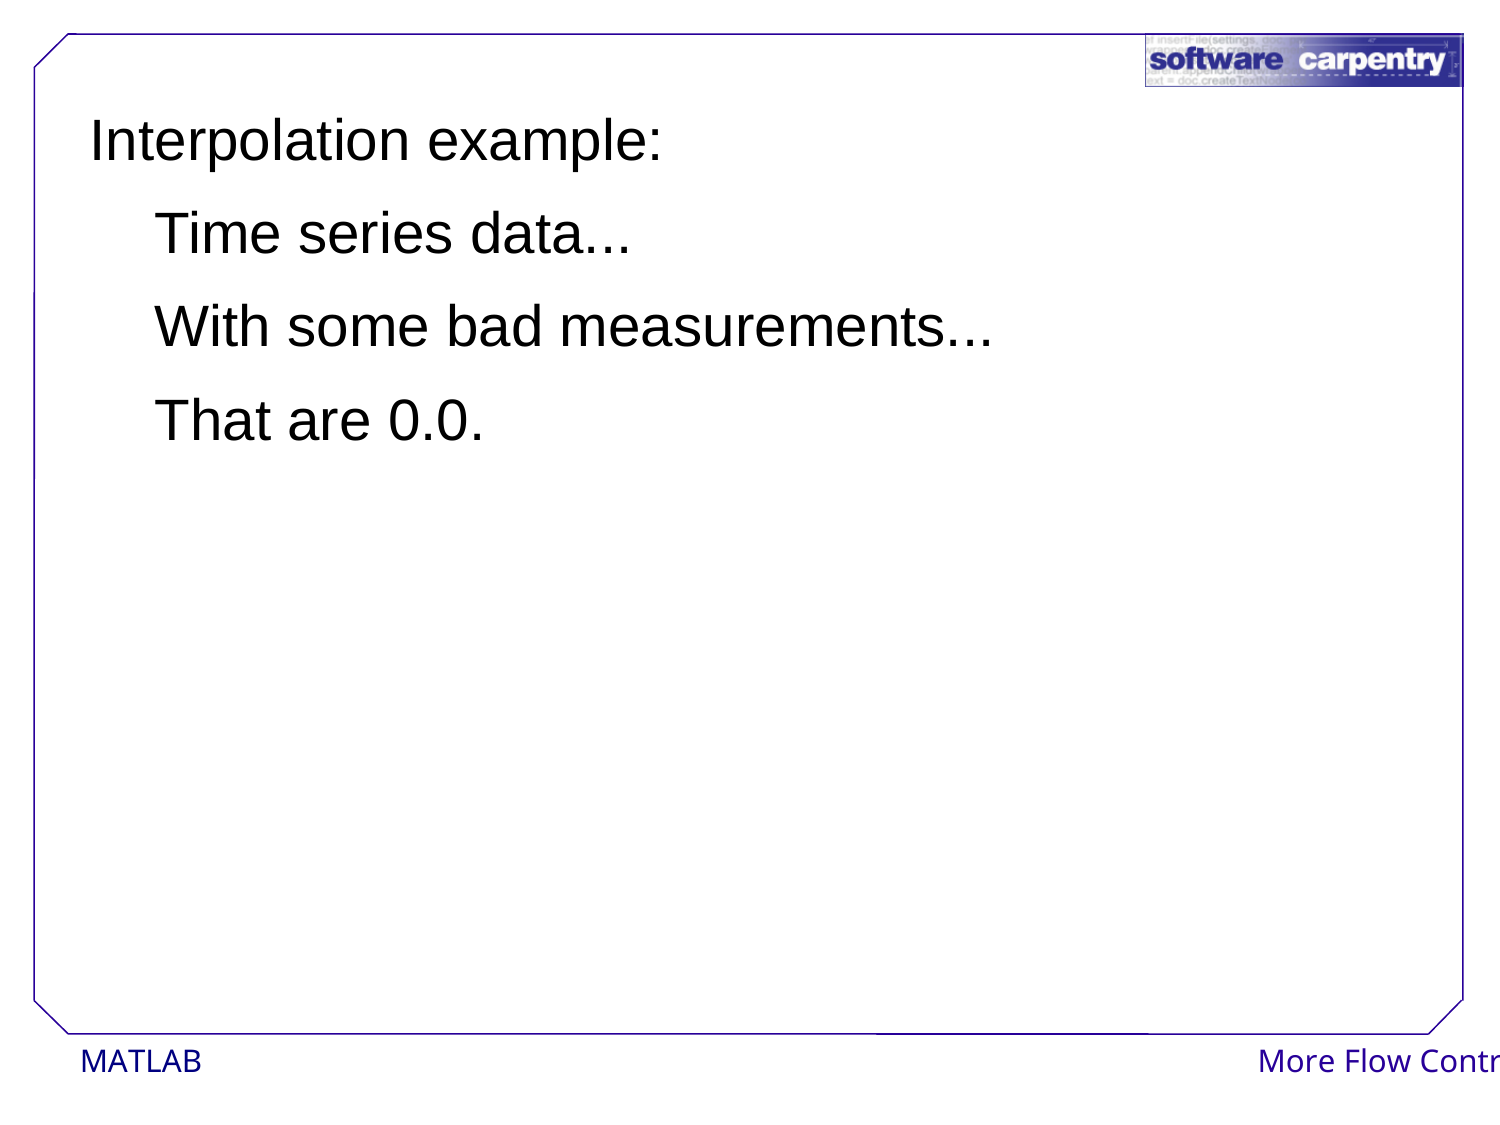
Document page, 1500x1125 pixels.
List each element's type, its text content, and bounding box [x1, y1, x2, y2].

list Interpolation example: Time series data... With some bad measurements... That are 0.0. [75, 99, 1426, 1013]
picture [1145, 33, 1464, 87]
